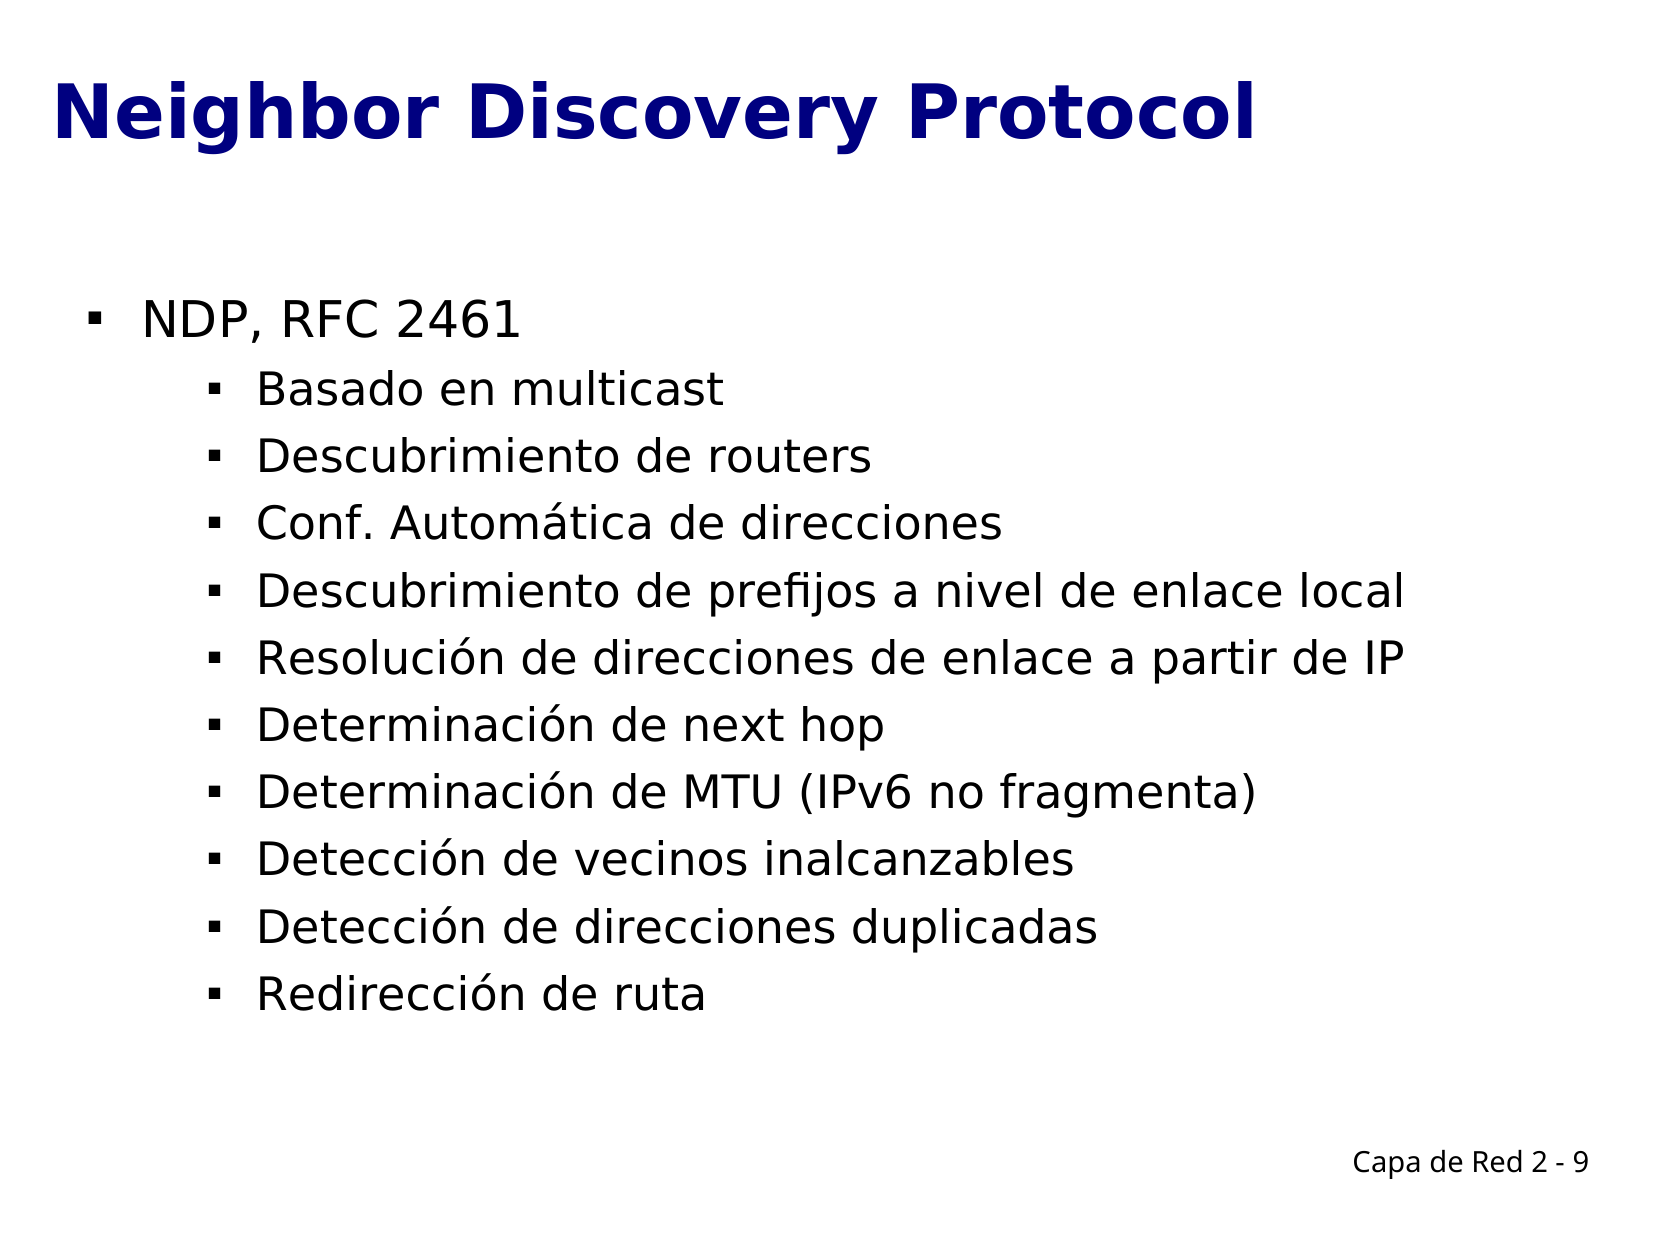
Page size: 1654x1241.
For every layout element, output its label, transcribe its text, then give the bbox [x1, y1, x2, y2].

title Neighbor Discovery Protocol [51, 1, 1654, 225]
list NDP, RFC 2461 Basado en multicast Descubrimiento de routers Conf. Automática de direcciones Descubrimiento de prefijos a nivel de enlace local Resolución de direcciones de enlace a partir de IP Determinación de next hop Determinación de MTU (IPv6 no fragmenta) Detección de vecinos inalcanzables Detección de direcciones duplicadas Redirección de ruta [82, 290, 1571, 1142]
